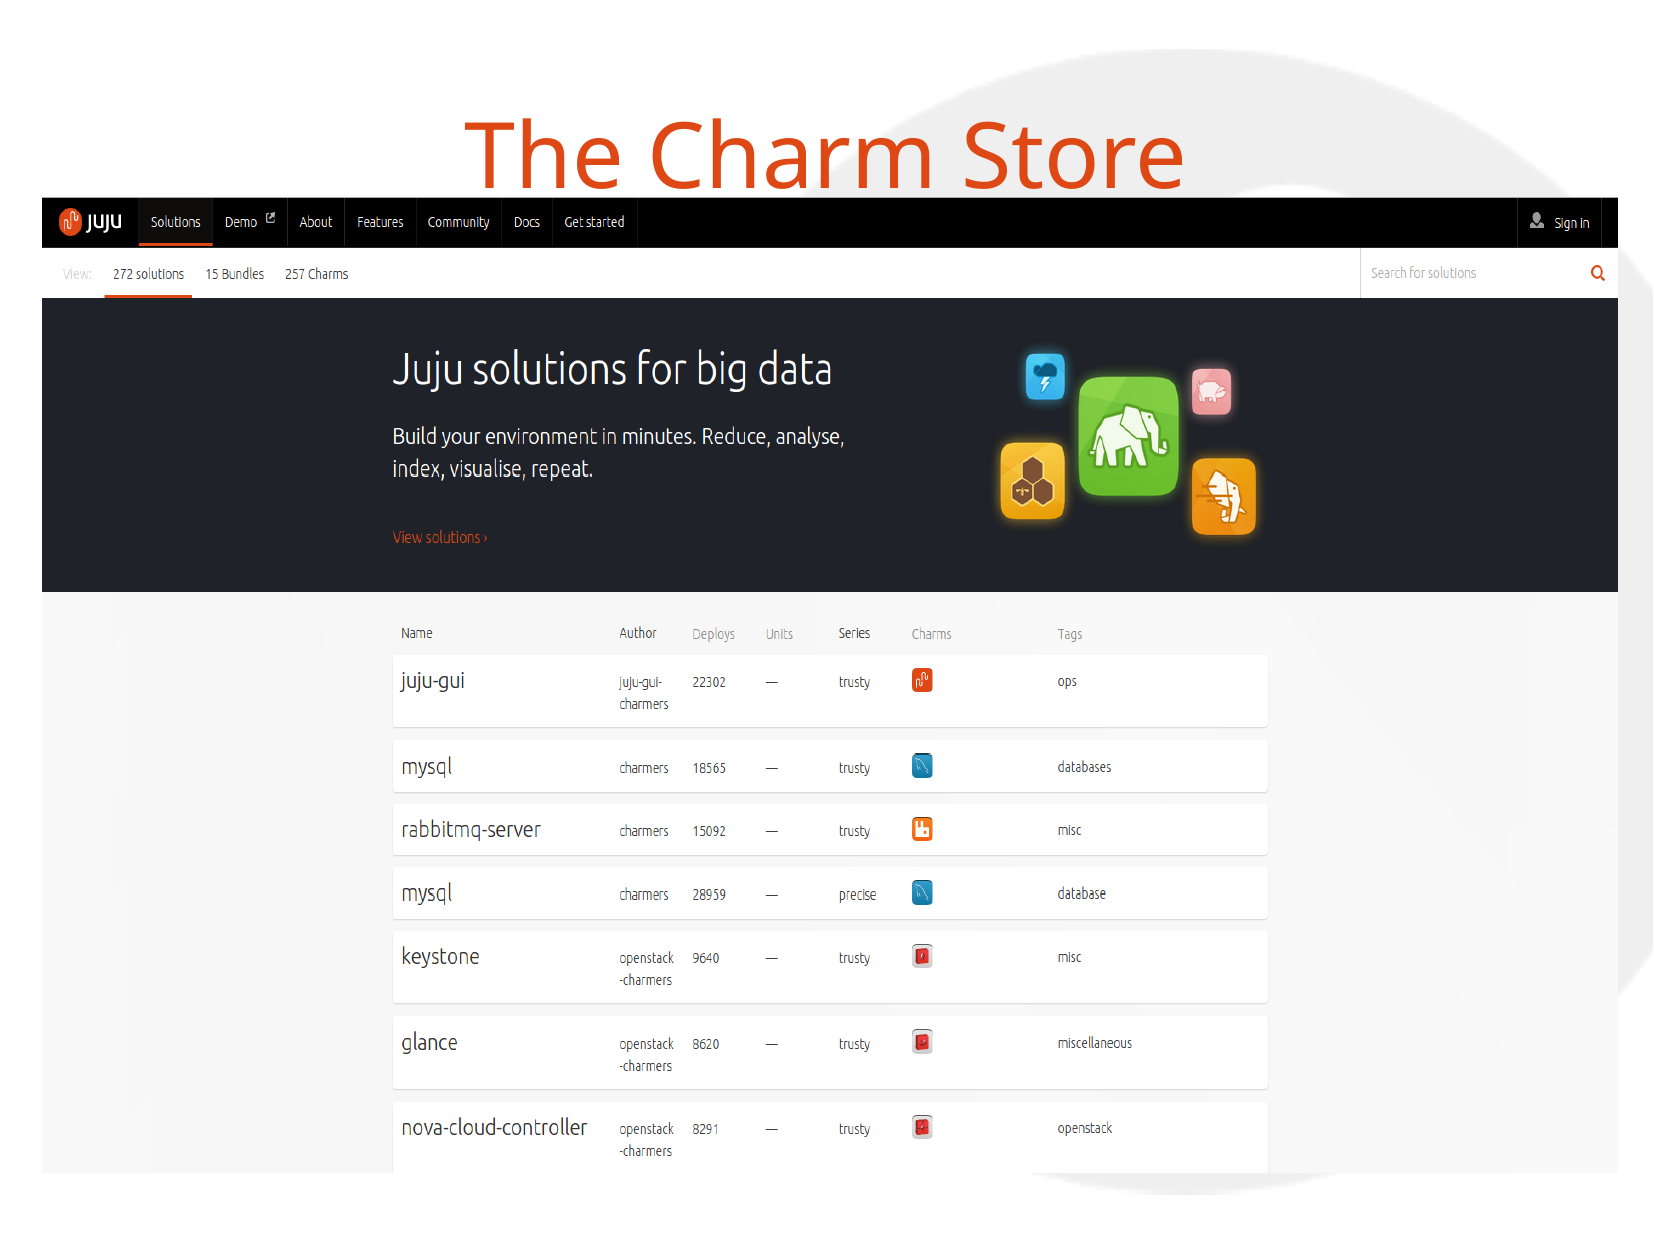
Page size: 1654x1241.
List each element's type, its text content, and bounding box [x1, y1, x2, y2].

picture [42, 49, 1654, 1195]
title The Charm Store [82, 49, 1571, 197]
